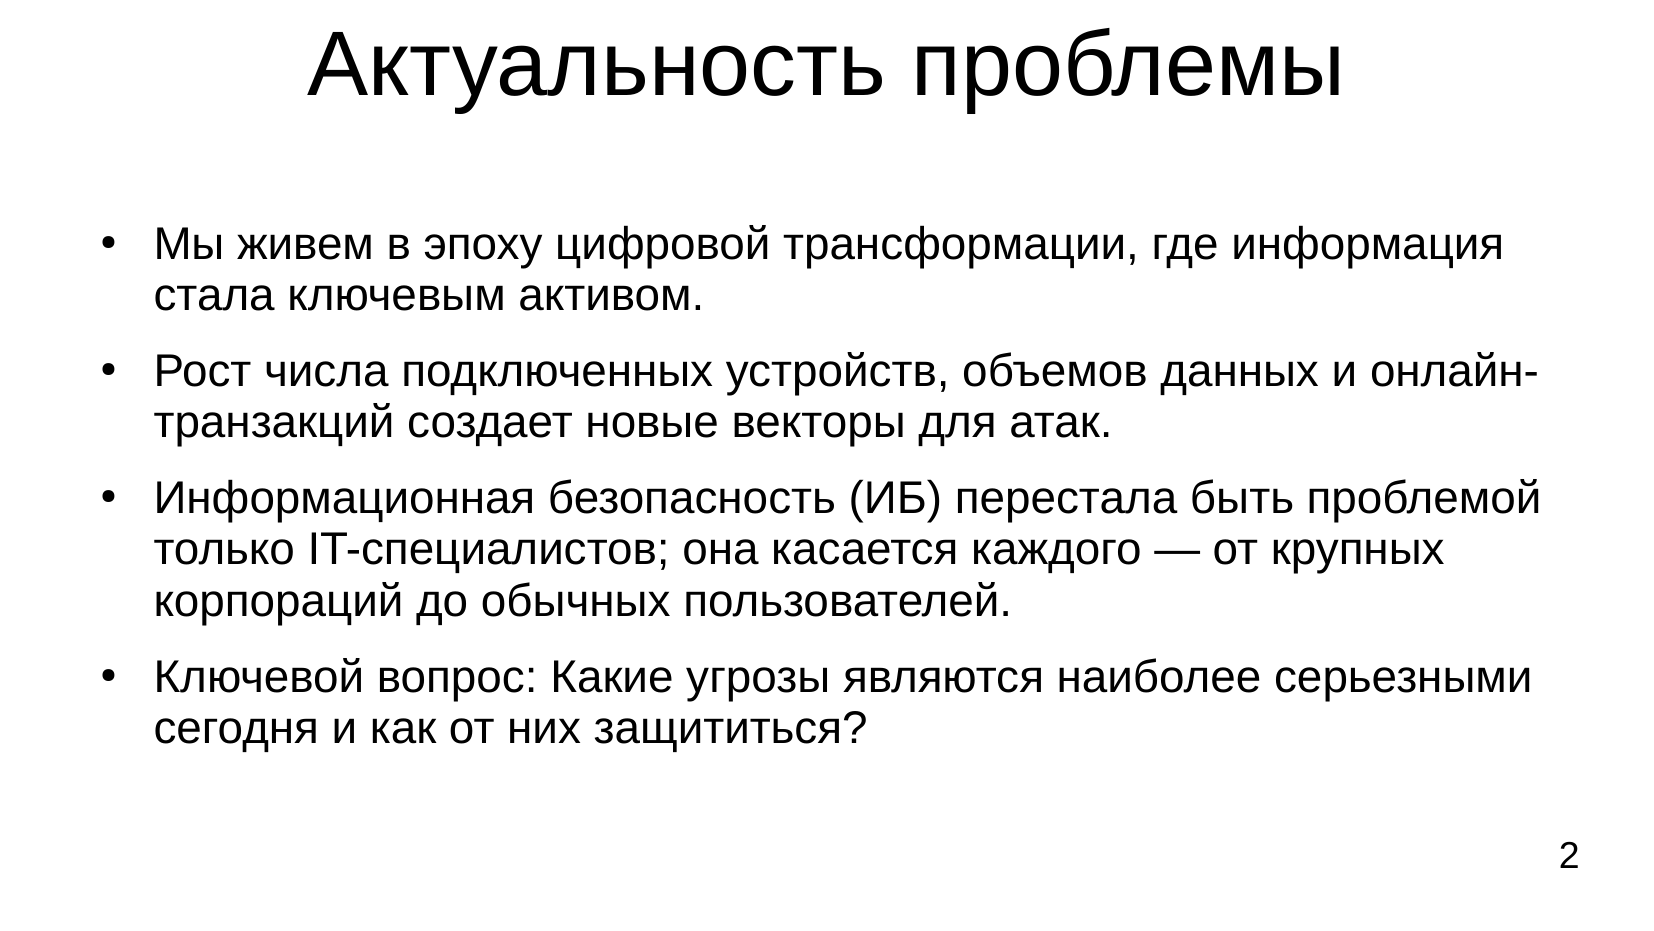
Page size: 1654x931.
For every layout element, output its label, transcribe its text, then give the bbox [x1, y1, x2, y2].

list Мы живем в эпоху цифровой трансформации, где информация стала ключевым активом. Рост числа подключенных устройств, объемов данных и онлайн-транзакций создает новые векторы для атак. Информационная безопасность (ИБ) перестала быть проблемой только IT-специалистов; она касается каждого — от крупных корпораций до обычных пользователей. Ключевой вопрос: Какие угрозы являются наиболее серьезными сегодня и как от них защититься? [82, 217, 1571, 758]
title Актуальность проблемы [82, 12, 1571, 217]
text_box 2 [1543, 826, 1595, 884]
